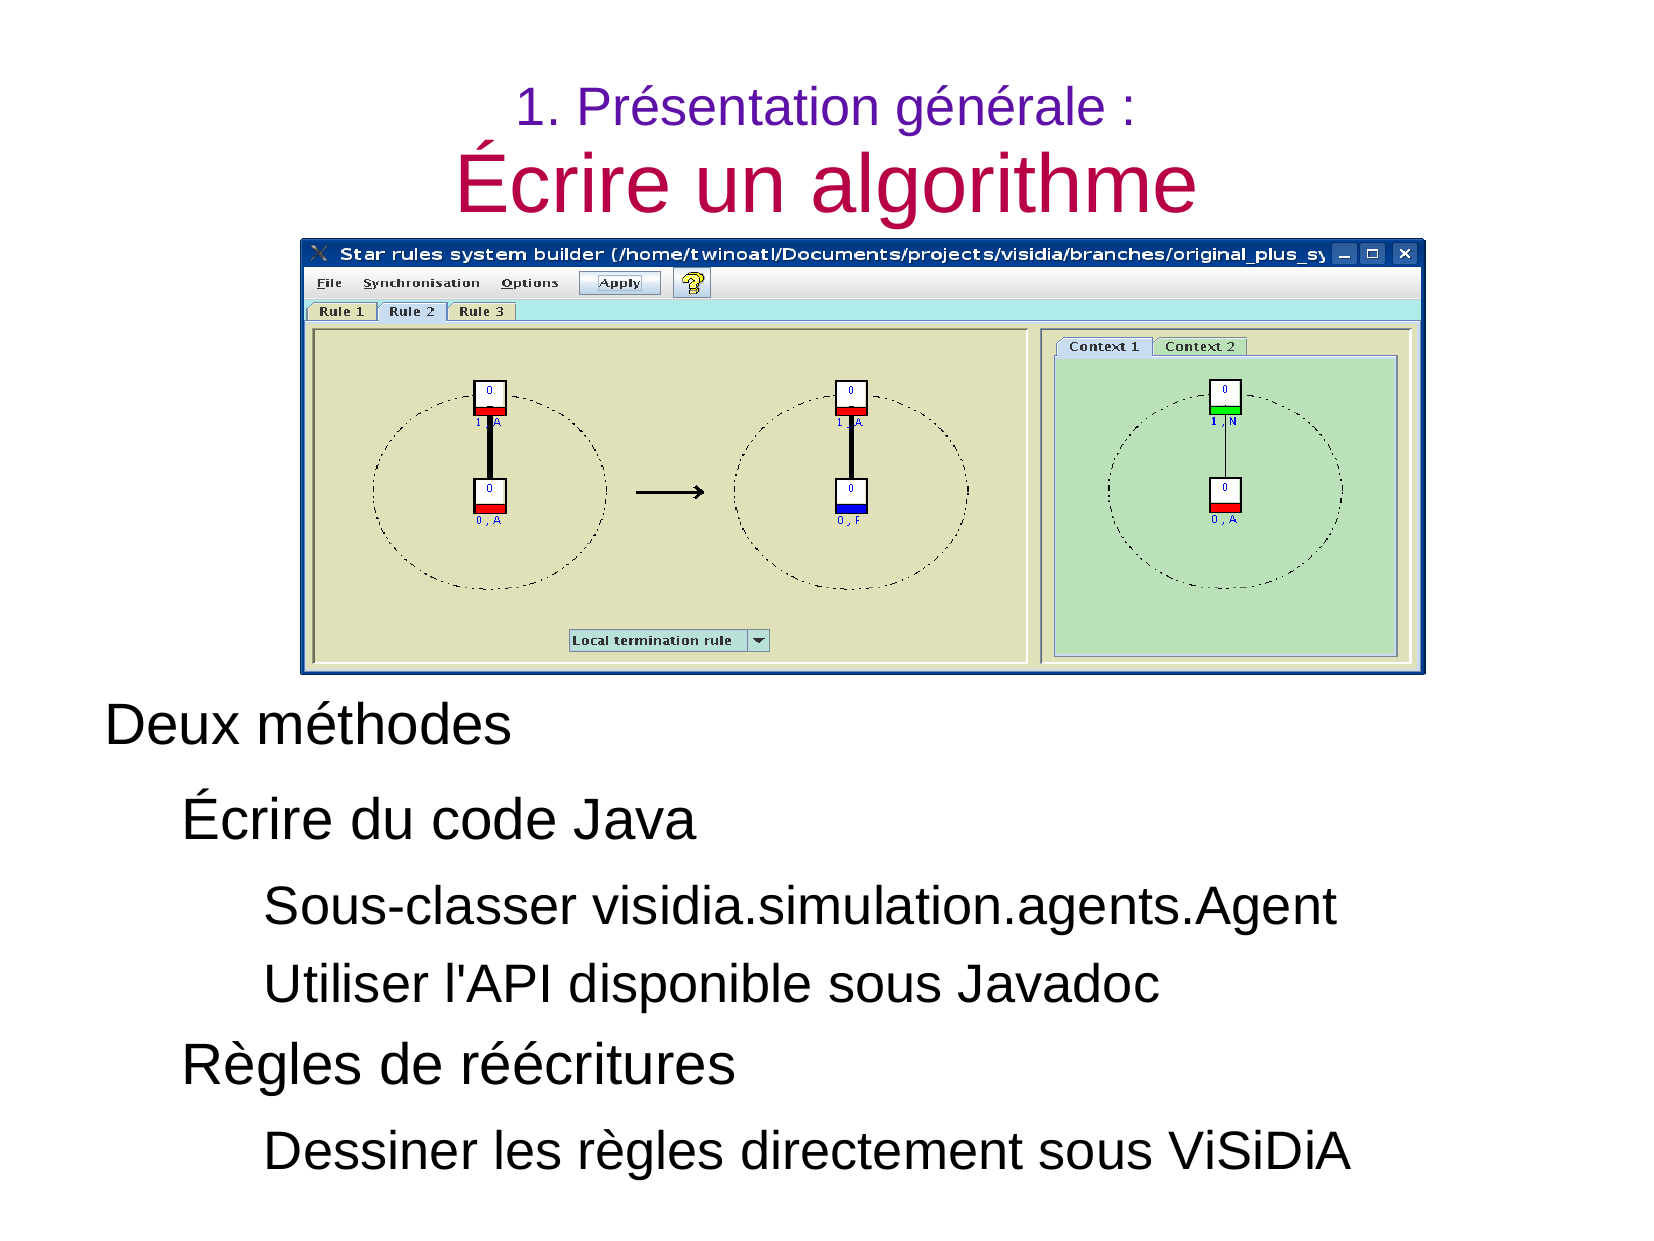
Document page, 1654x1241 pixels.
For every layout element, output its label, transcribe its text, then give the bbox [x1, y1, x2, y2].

title 1. Présentation générale : Écrire un algorithme [82, 49, 1571, 257]
chart [82, 290, 1571, 681]
picture [300, 238, 1426, 676]
list Deux méthodes Écrire du code Java Sous-classer visidia.simulation.agents.Agent Utiliser l'API disponible sous Javadoc Règles de réécritures Dessiner les règles directement sous ViSiDiA [86, 692, 1576, 1181]
